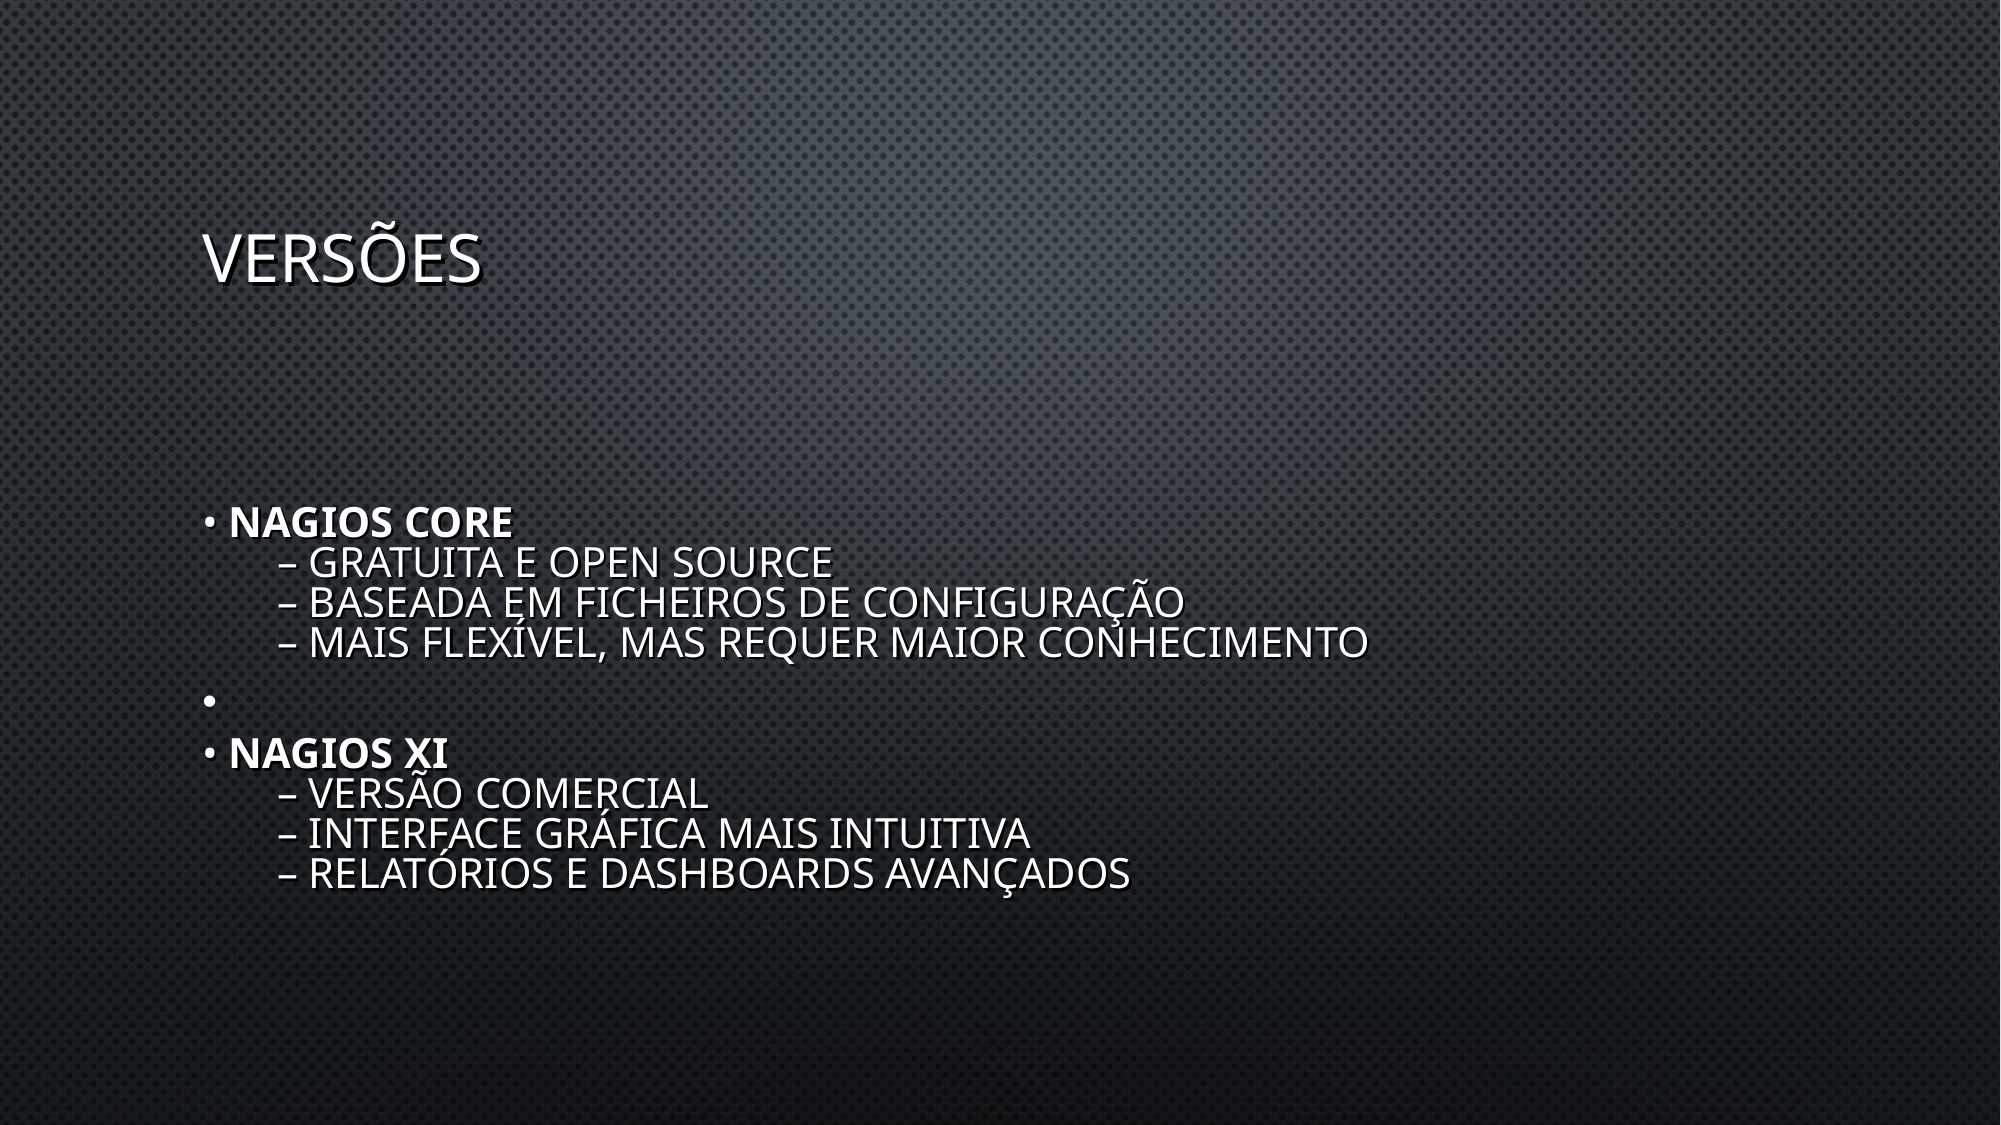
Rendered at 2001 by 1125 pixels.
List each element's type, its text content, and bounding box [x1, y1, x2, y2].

list • Nagios Core – Gratuita e open source – Baseada em ficheiros de configuração – Mais flexível, mas requer maior conhecimento • Nagios XI – Versão comercial – Interface gráfica mais intuitiva – Relatórios e dashboards avançados [187, 437, 1813, 965]
title Versões [187, 99, 1813, 413]
